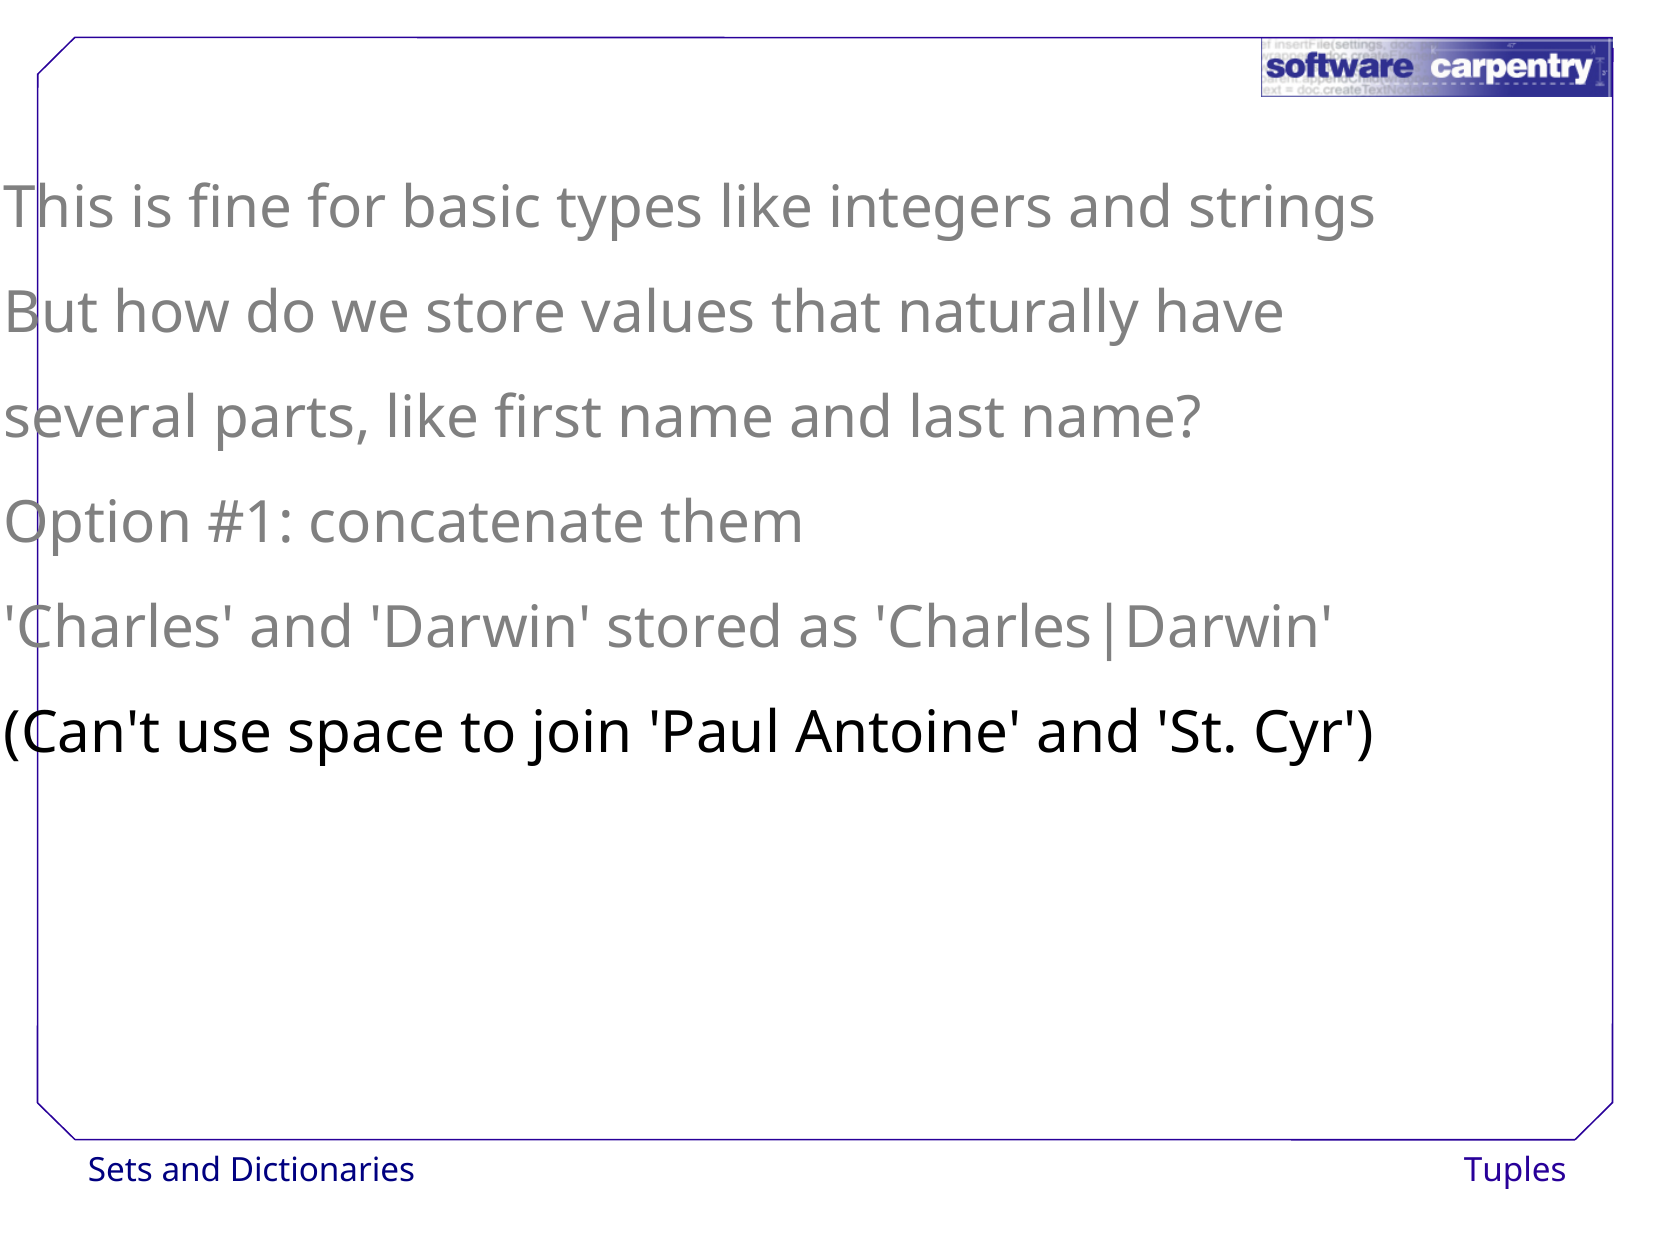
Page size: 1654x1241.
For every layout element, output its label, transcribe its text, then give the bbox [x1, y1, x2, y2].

picture [1261, 39, 1613, 97]
text_box This is fine for basic types like integers and strings But how do we store values that naturally have several parts, like first name and last name? Option #1: concatenate them 'Charles' and 'Darwin' stored as 'Charles|Darwin' (Can't use space to join 'Paul Antoine' and 'St. Cyr') [0, 126, 1542, 772]
